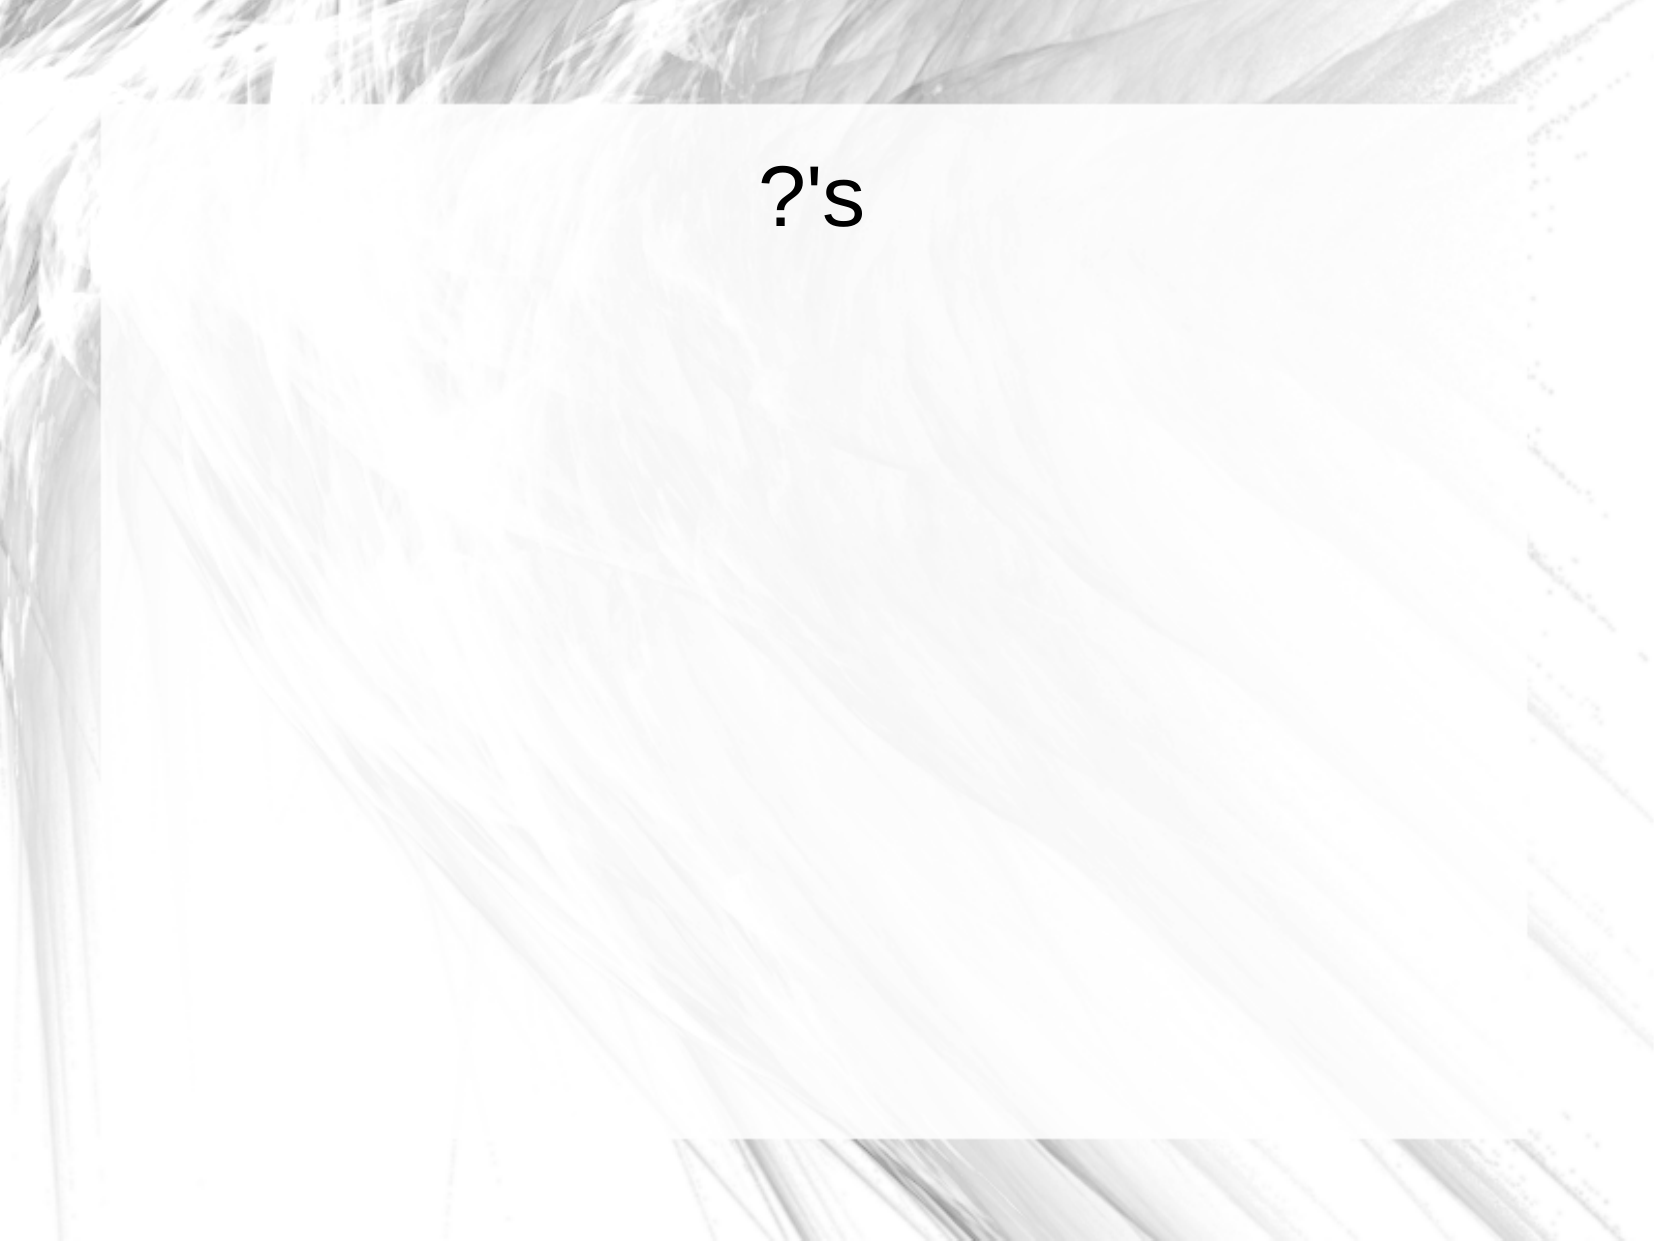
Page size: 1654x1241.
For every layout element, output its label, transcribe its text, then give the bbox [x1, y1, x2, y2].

title ?'s [118, 112, 1506, 281]
picture [0, 0, 1654, 1241]
